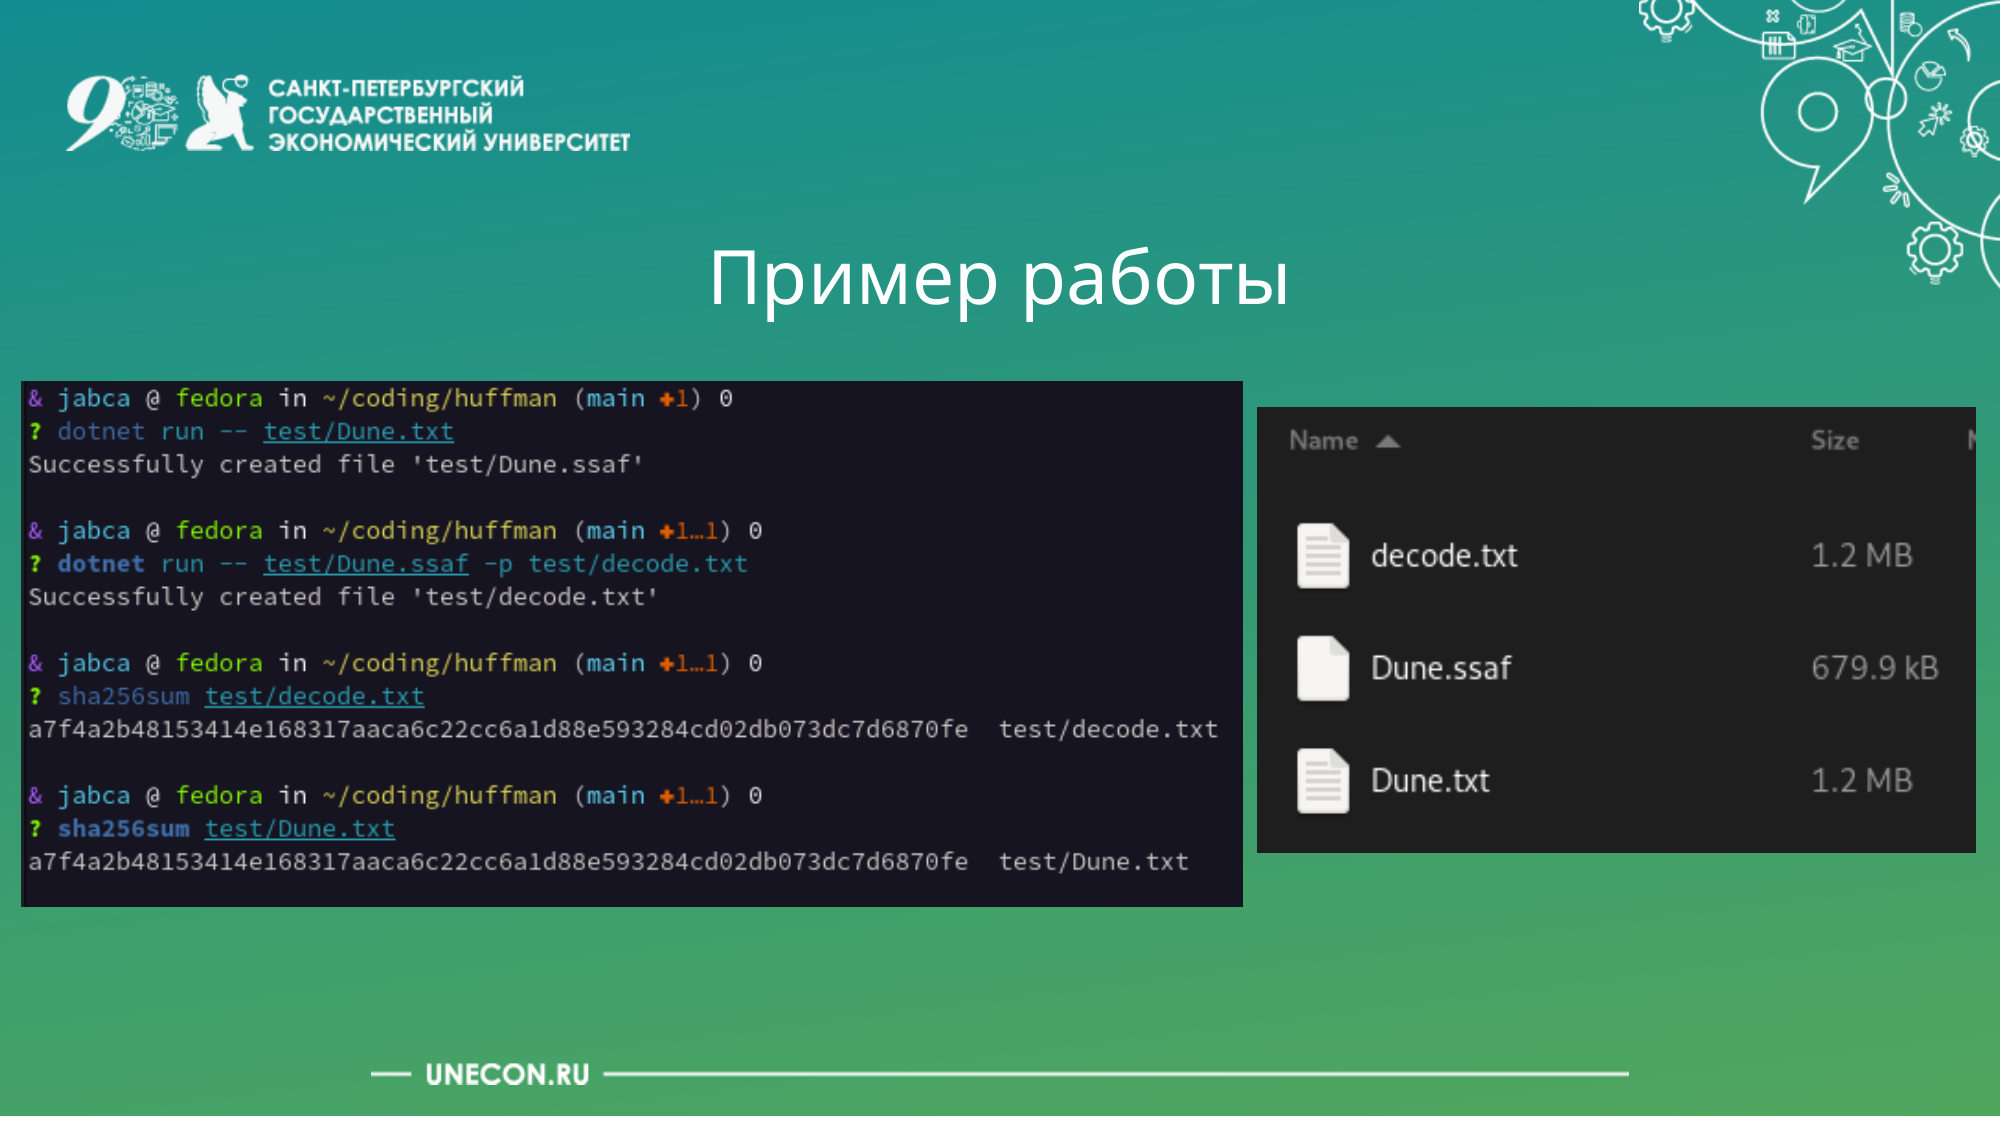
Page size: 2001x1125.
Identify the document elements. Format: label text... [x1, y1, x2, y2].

text_box [0, 0, 2000, 1116]
picture [1639, 0, 2000, 299]
picture [1257, 407, 1976, 853]
picture [371, 1062, 1629, 1085]
title Пример работы [99, 180, 1900, 368]
picture [21, 381, 1243, 907]
picture [66, 74, 630, 151]
